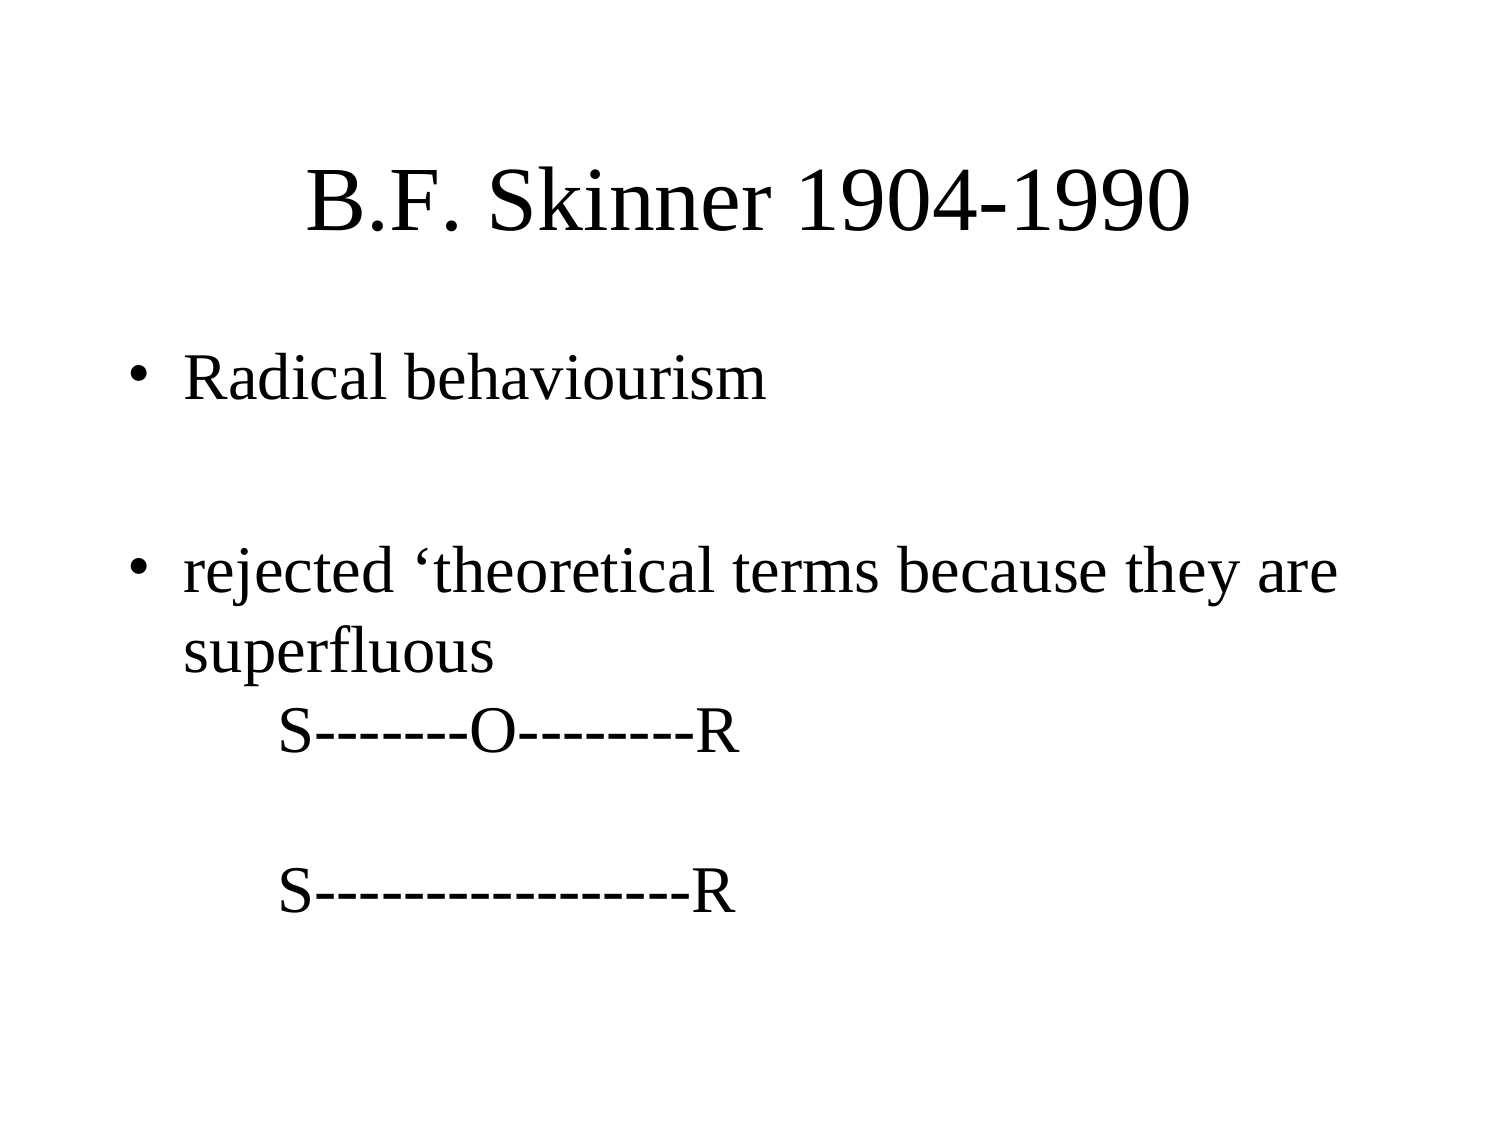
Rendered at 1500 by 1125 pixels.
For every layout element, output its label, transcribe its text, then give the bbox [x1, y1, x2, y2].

list Radical behaviourism rejected ‘theoretical terms because they are superfluous S-------O--------R S-----------------R [112, 324, 1388, 1000]
title B.F. Skinner 1904-1990 [112, 99, 1388, 288]
